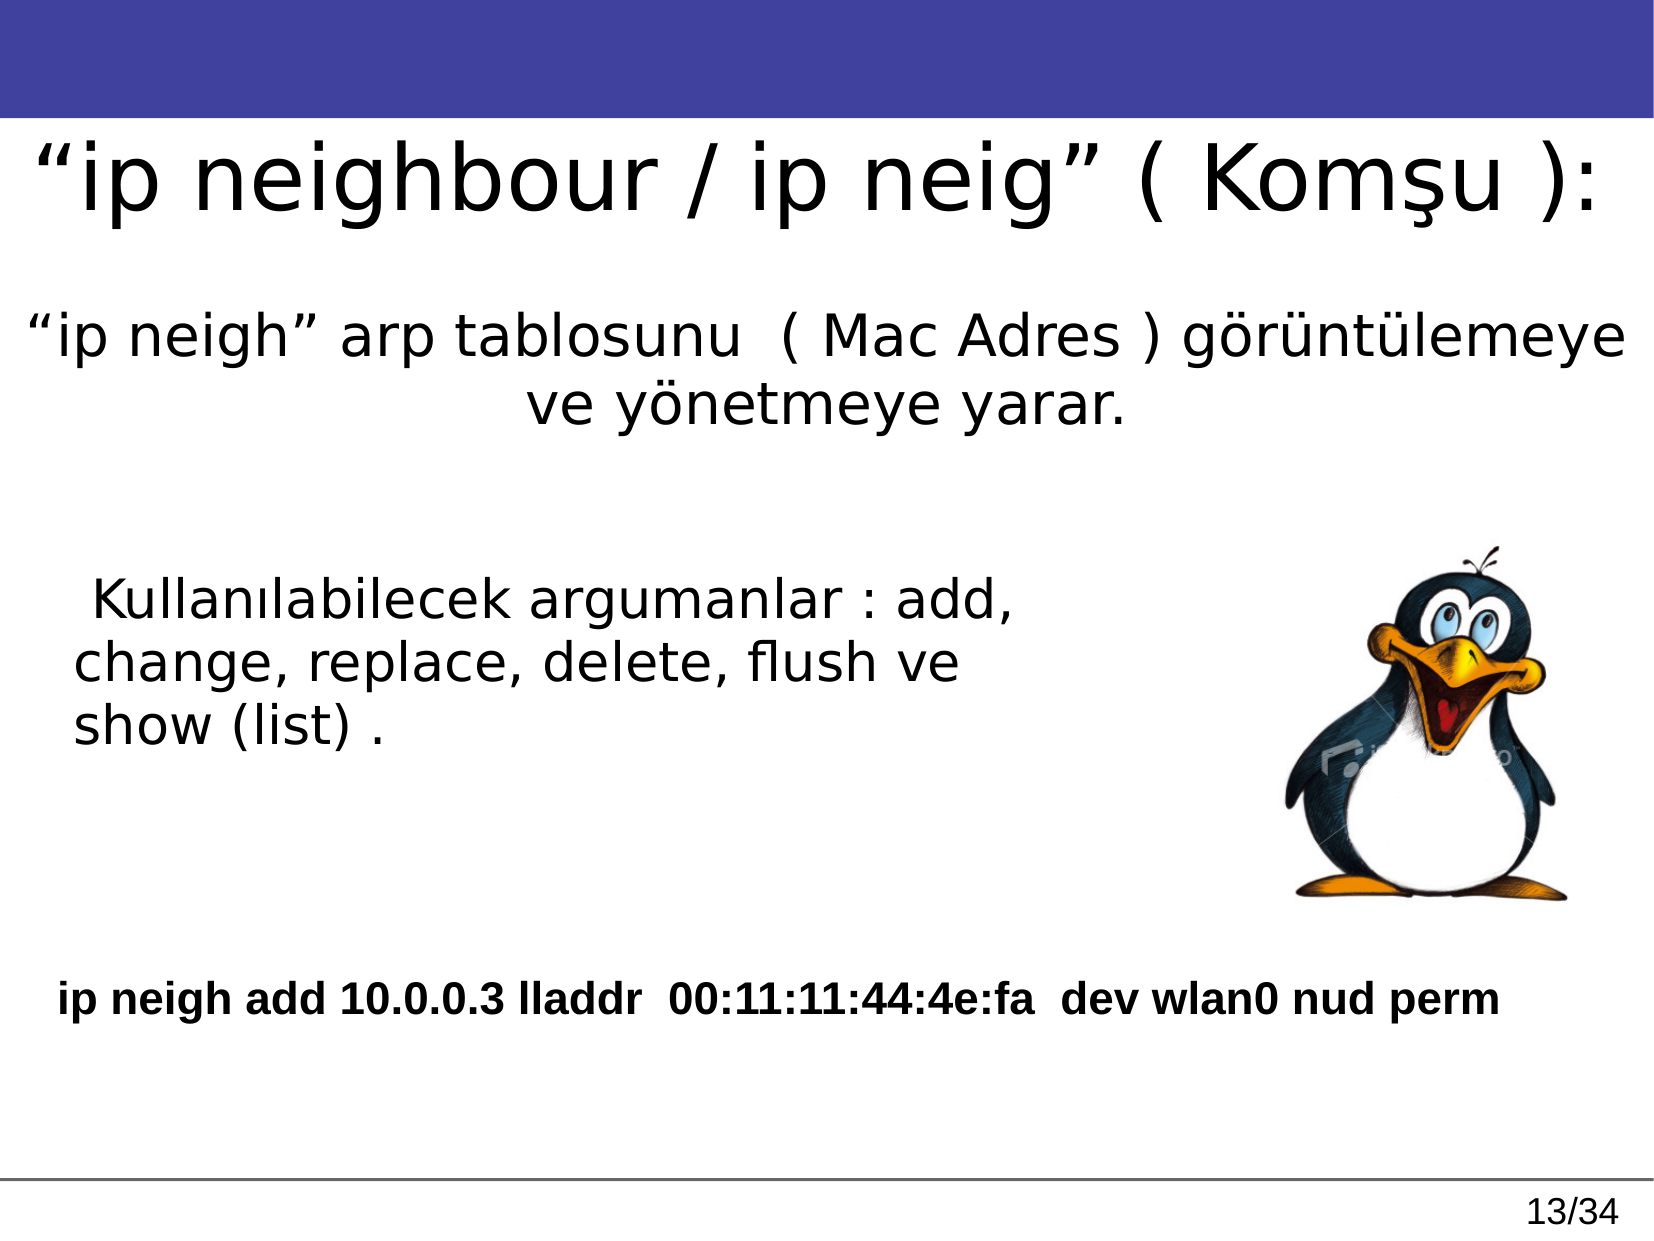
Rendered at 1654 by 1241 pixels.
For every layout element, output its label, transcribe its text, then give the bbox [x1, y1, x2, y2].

text_box <number>/34 [1511, 1183, 1654, 1241]
picture [1269, 531, 1595, 916]
text_box Kullanılabilecek argumanlar : add, change, replace, delete, flush ve show (list) . [59, 561, 1063, 857]
text_box ip neigh add 10.0.0.3 lladdr 00:11:11:44:4e:fa dev wlan0 nud perm [29, 965, 1517, 1032]
text_box “ip neigh” arp tablosunu ( Mac Adres ) görüntülemeye ve yönetmeye yarar. [0, 295, 1654, 446]
text_box “ip neighbour / ip neig” ( Komşu ): [16, 118, 1618, 240]
